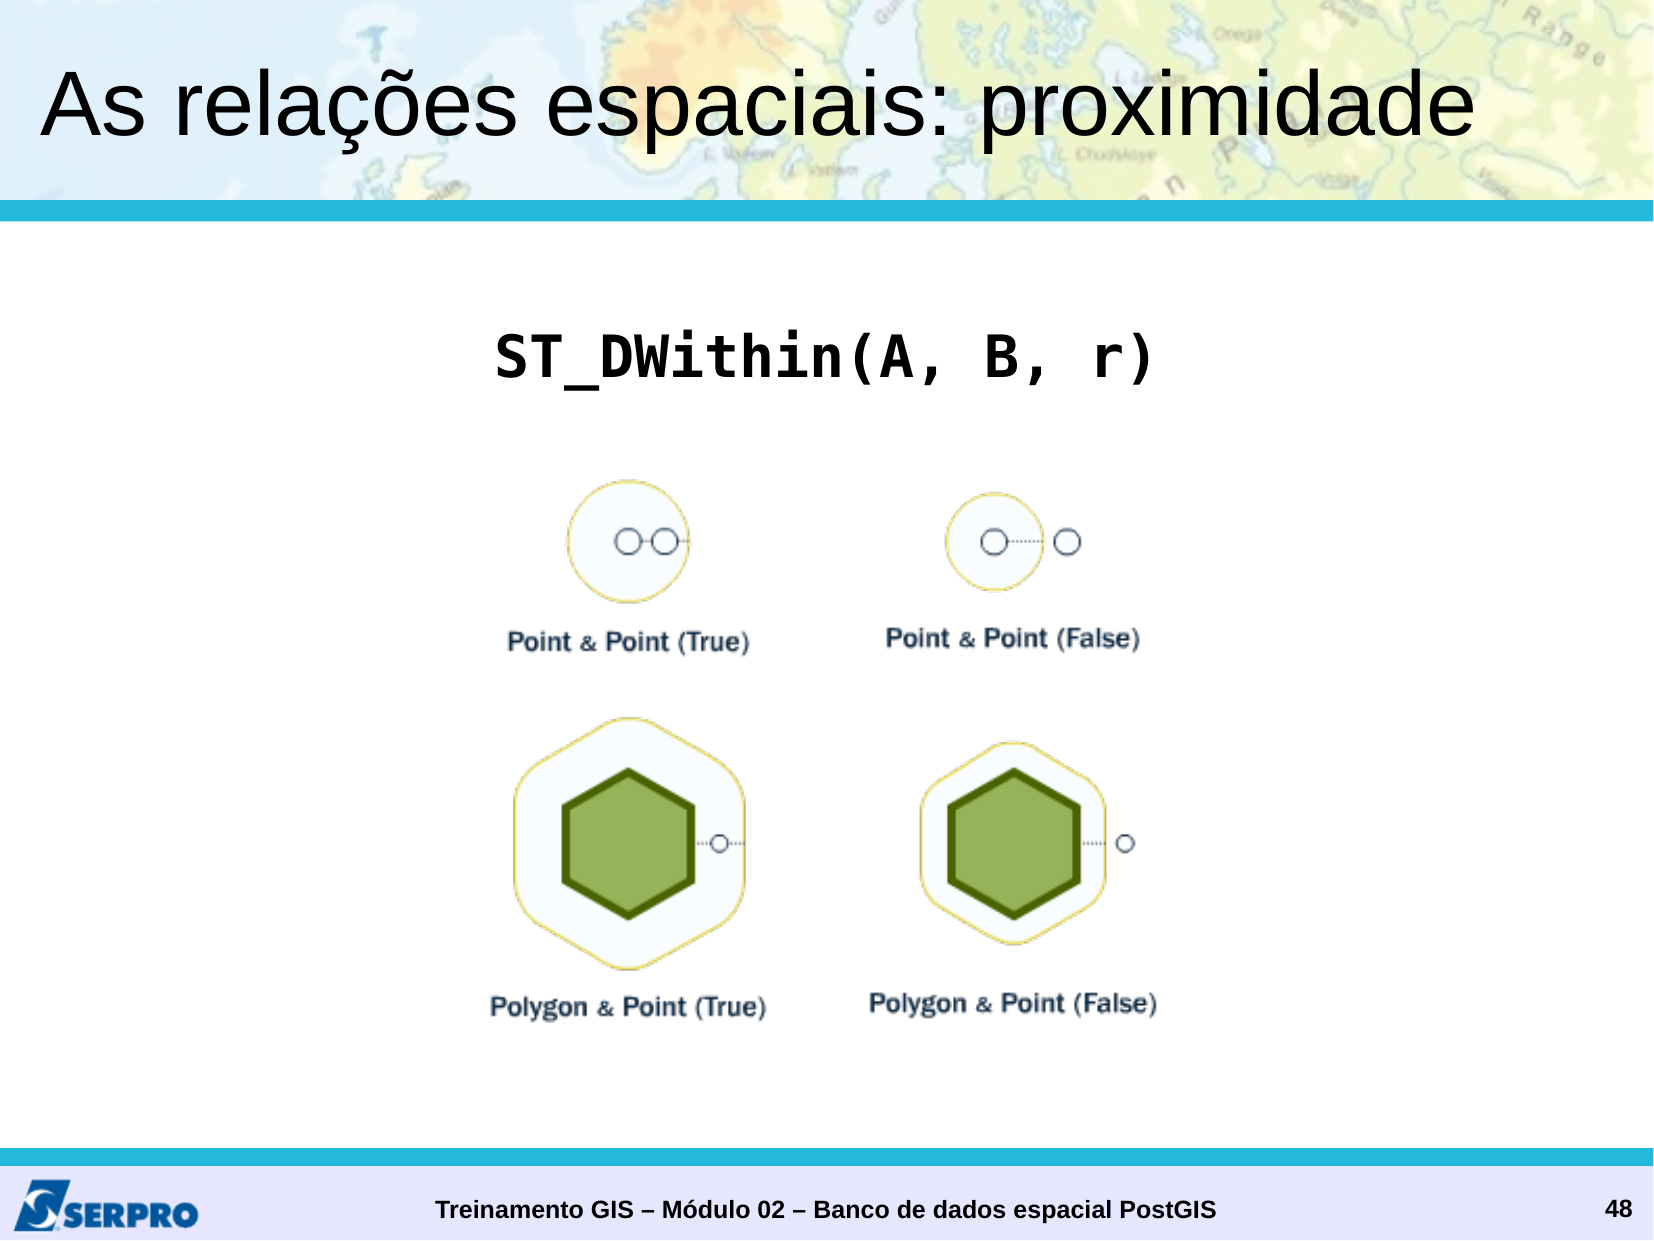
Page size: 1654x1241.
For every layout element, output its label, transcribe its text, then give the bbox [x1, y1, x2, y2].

picture [10, 1177, 201, 1235]
title As relações espaciais: proximidade [40, 49, 1614, 159]
text_box ST_DWithin(A, B, r) [450, 316, 1204, 399]
picture [460, 447, 1196, 1054]
